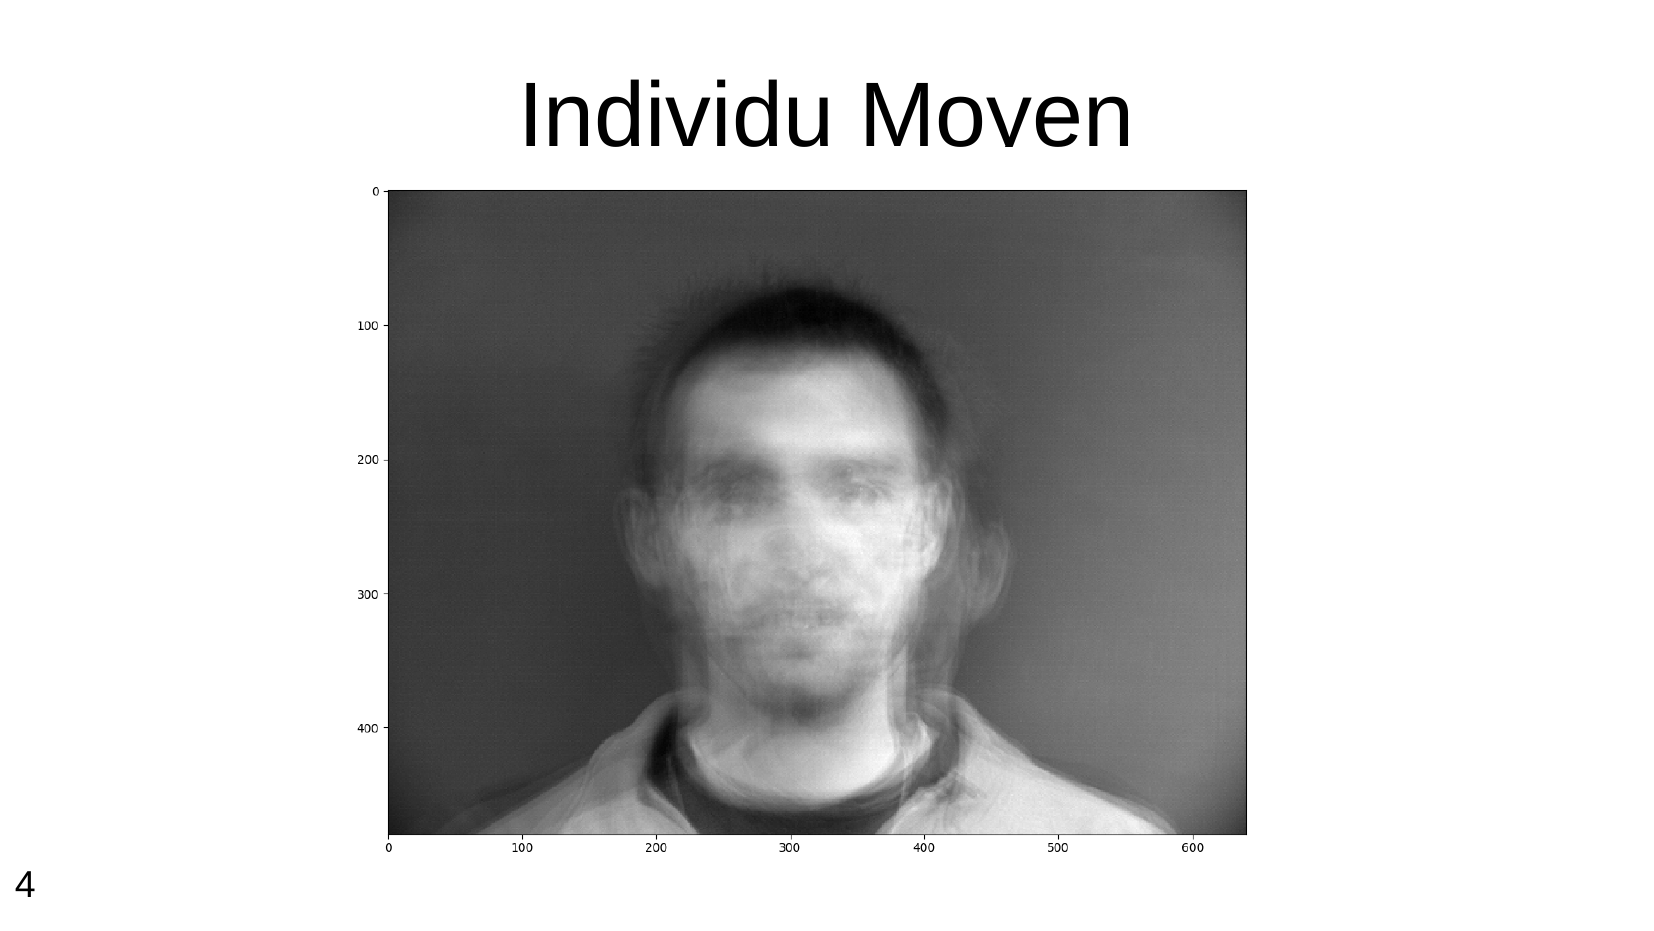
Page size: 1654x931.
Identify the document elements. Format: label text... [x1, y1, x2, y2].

title Individu Moyen [82, 37, 1571, 193]
text_box <numéro> [0, 856, 629, 914]
picture [324, 147, 1290, 883]
